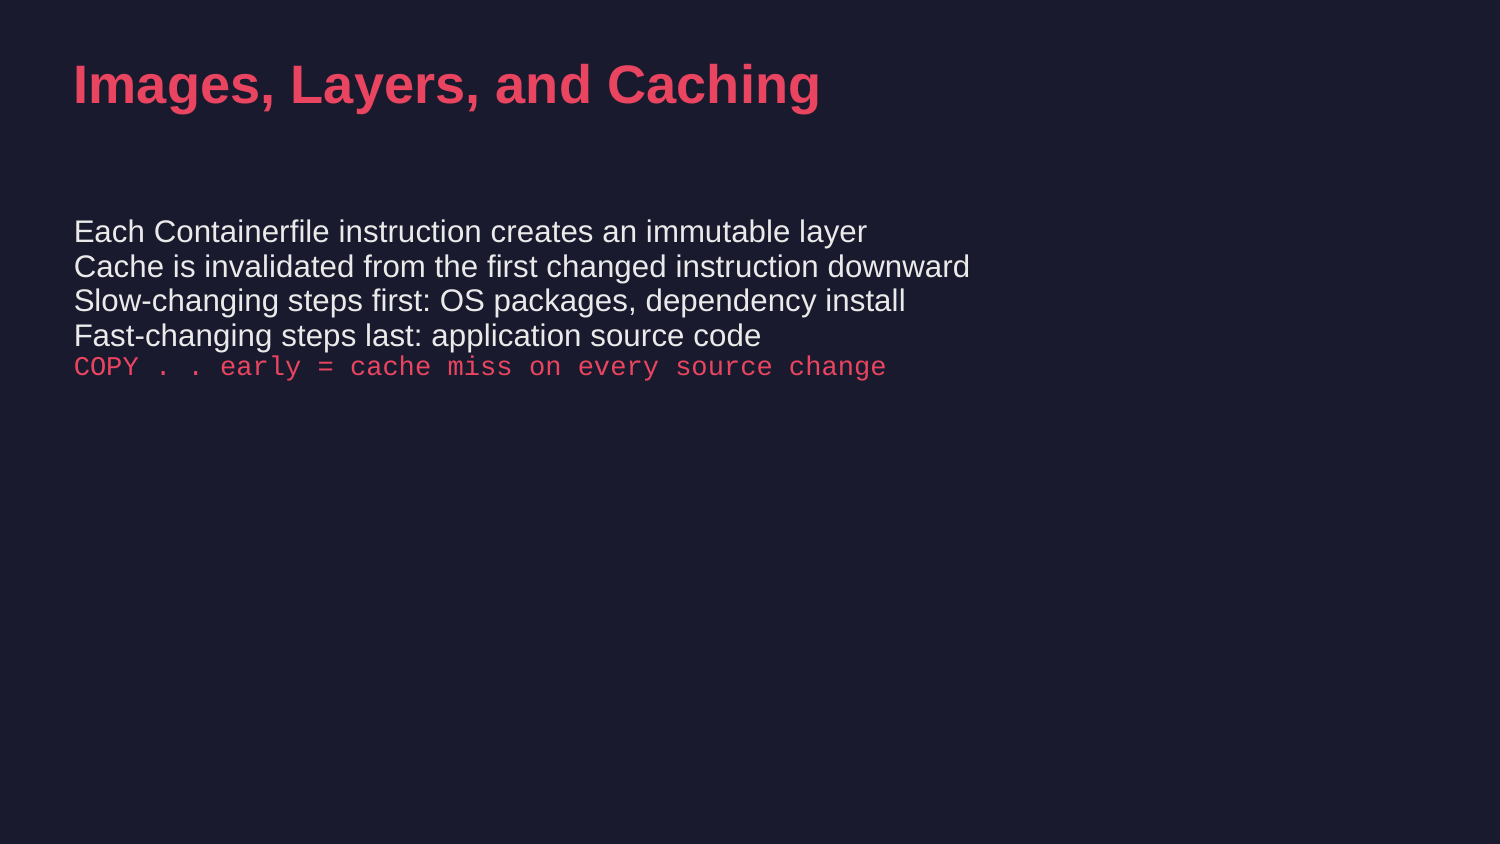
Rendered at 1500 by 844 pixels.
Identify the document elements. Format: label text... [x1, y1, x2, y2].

text_box Each Containerfile instruction creates an immutable layer Cache is invalidated from the first changed instruction downward Slow-changing steps first: OS packages, dependency install Fast-changing steps last: application source code COPY . . early = cache miss on every source change [59, 206, 1441, 798]
title Images, Layers, and Caching [59, 47, 1441, 166]
